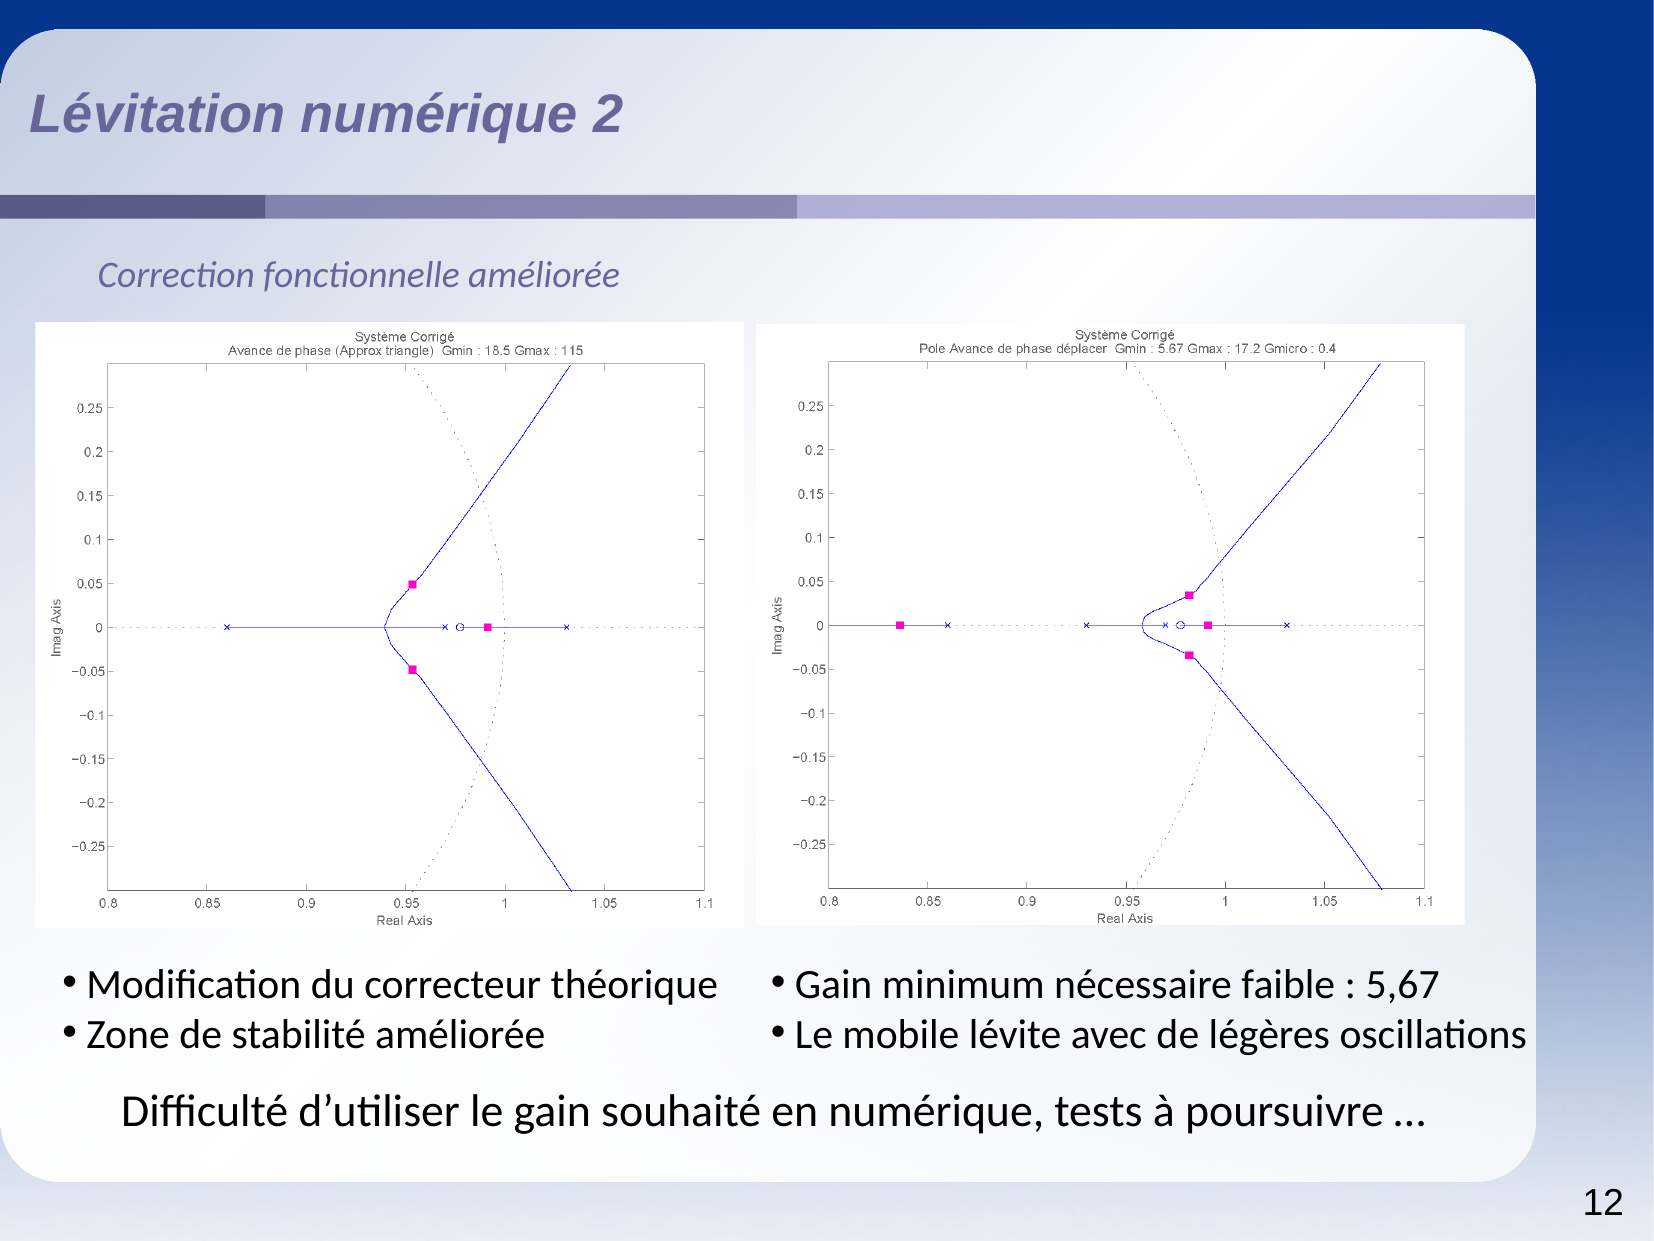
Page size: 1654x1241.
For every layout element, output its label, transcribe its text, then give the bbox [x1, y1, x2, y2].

text_box Gain minimum nécessaire faible : 5,67 Le mobile lévite avec de légères oscillations [755, 948, 1554, 1064]
text_box Correction fonctionnelle améliorée [82, 242, 1442, 303]
picture [35, 322, 745, 928]
picture [756, 324, 1465, 925]
title Lévitation numérique 2 [29, 49, 1506, 178]
picture [0, 0, 1654, 1241]
text_box Difficulté d’utiliser le gain souhaité en numérique, tests à poursuivre … [106, 1073, 1465, 1144]
text_box Modification du correcteur théorique Zone de stabilité améliorée [47, 948, 755, 1064]
